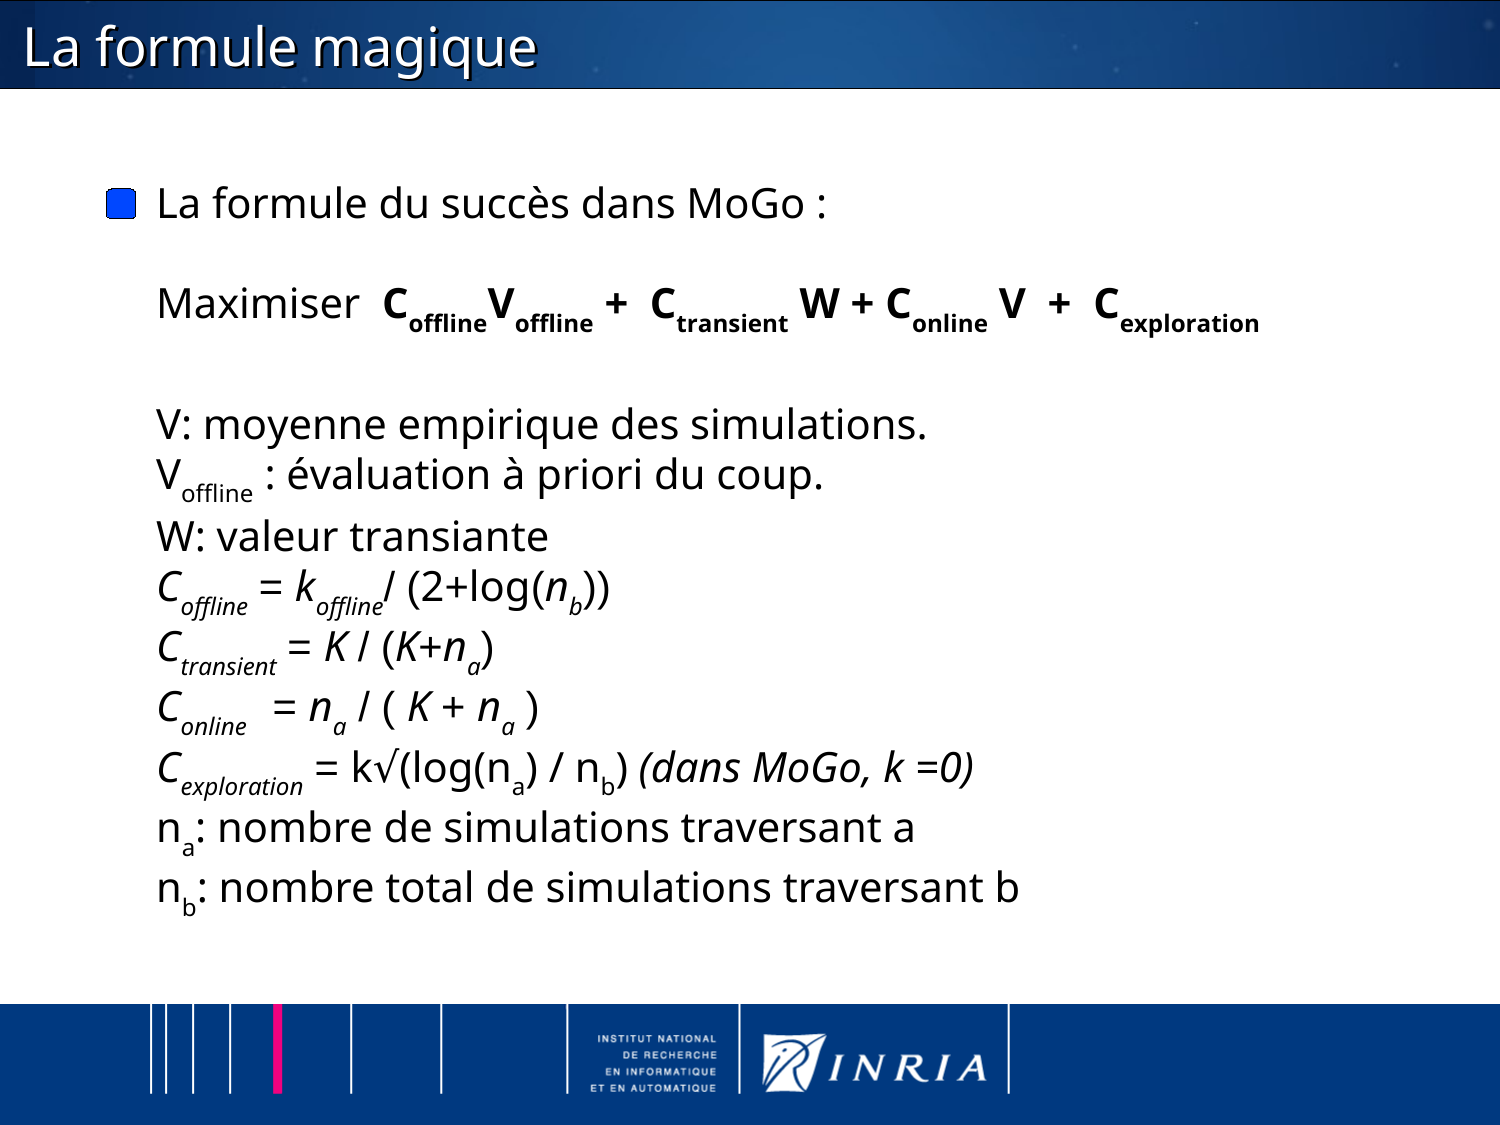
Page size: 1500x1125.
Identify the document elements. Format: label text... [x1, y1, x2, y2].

text_box [106, 188, 136, 219]
text_box La formule du succès dans MoGo : Maximiser CofflineVoffline + Ctransient W + Conline V + Cexploration V: moyenne empirique des simulations. Voffline : évaluation à priori du coup. W: valeur transiante Coffline = koffline/ (2+log(nb)) Ctransient = K / (K+na) Conline = na / ( K + na ) Cexploration = k√(log(na) / nb) (dans MoGo, k =0) na: nombre de simulations traversant a nb: nombre total de simulations traversant b [141, 169, 1471, 929]
picture [0, 1004, 1500, 1125]
text_box La formule magique [0, 0, 1500, 89]
